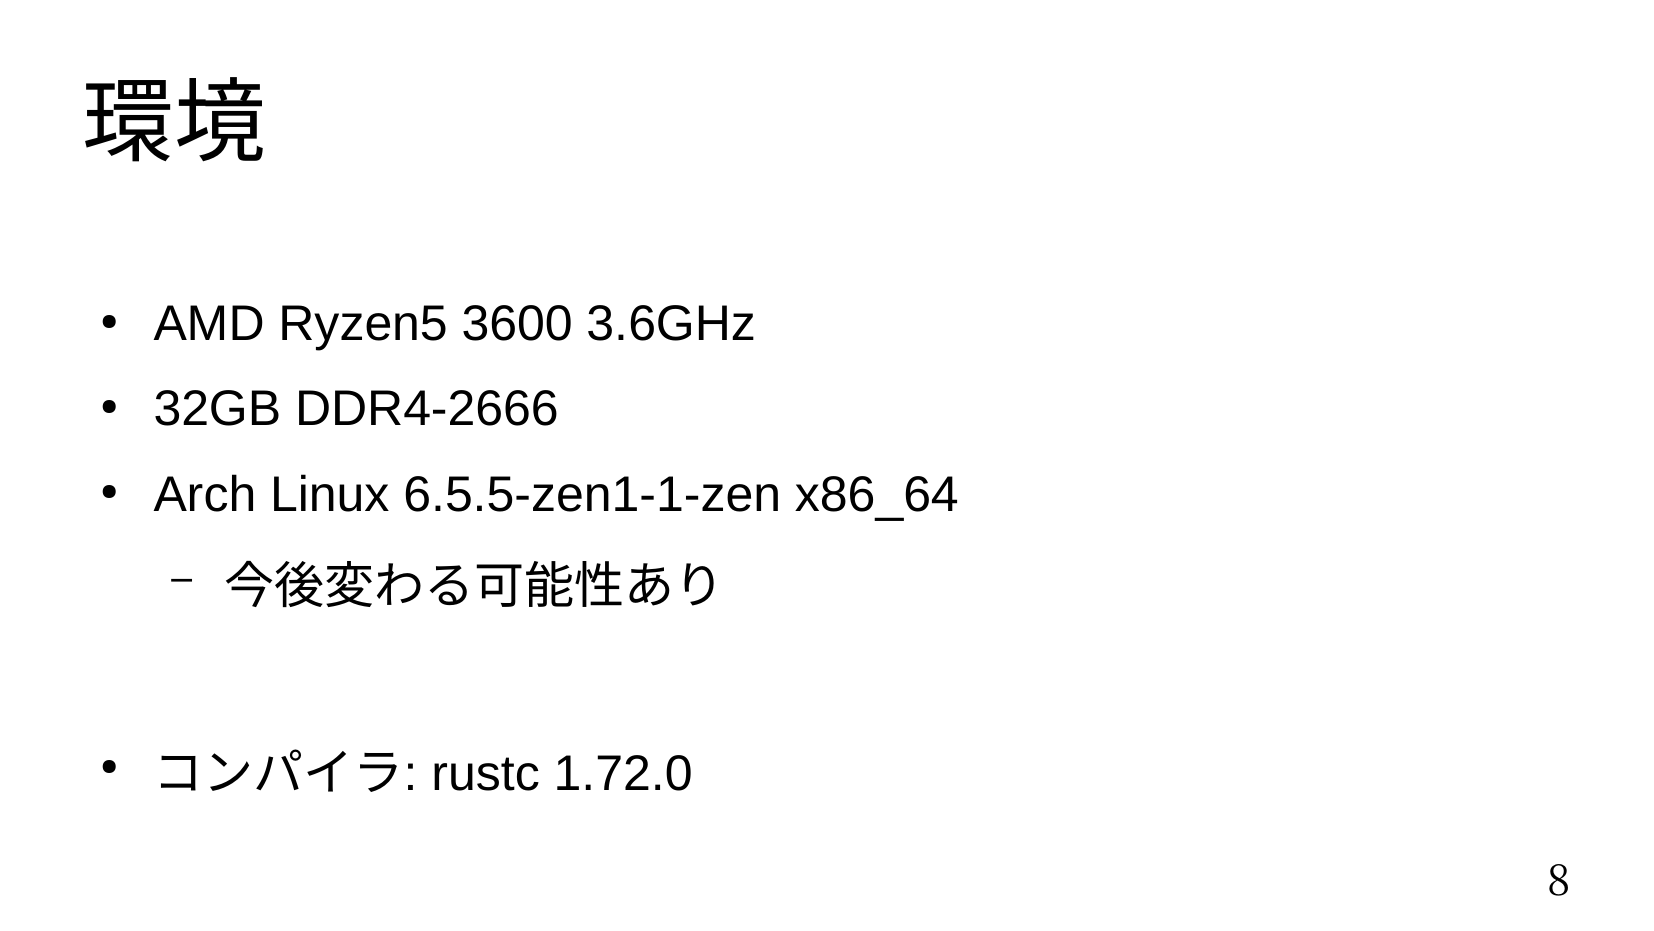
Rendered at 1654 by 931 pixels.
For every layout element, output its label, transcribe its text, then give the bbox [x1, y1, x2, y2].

list AMD Ryzen5 3600 3.6GHz 32GB DDR4-2666 Arch Linux 6.5.5-zen1-1-zen x86_64 今後変わる可能性あり コンパイラ: rustc 1.72.0 [82, 295, 1571, 835]
title 環境 [82, 37, 1571, 193]
